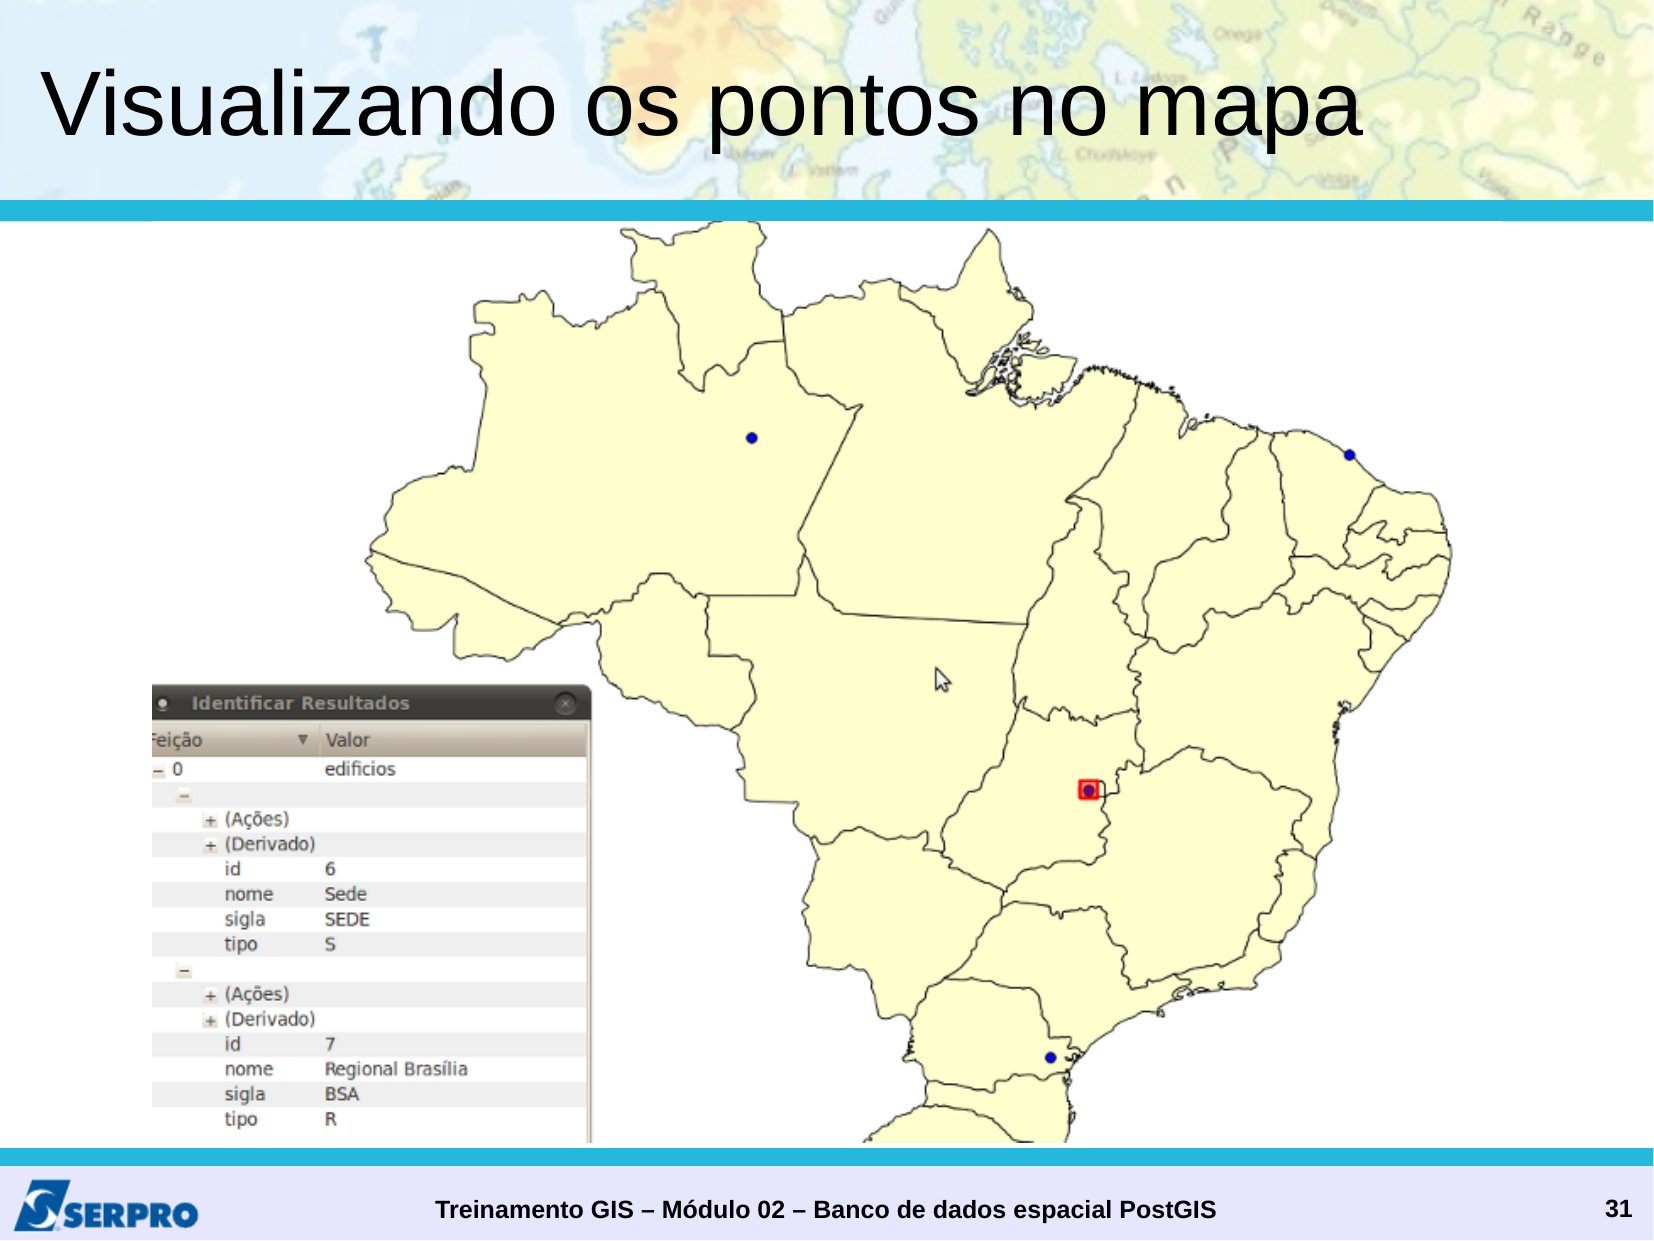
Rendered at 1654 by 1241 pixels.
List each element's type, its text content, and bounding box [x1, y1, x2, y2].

title Visualizando os pontos no mapa [40, 49, 1614, 159]
picture [152, 221, 1502, 1143]
picture [10, 1177, 201, 1235]
